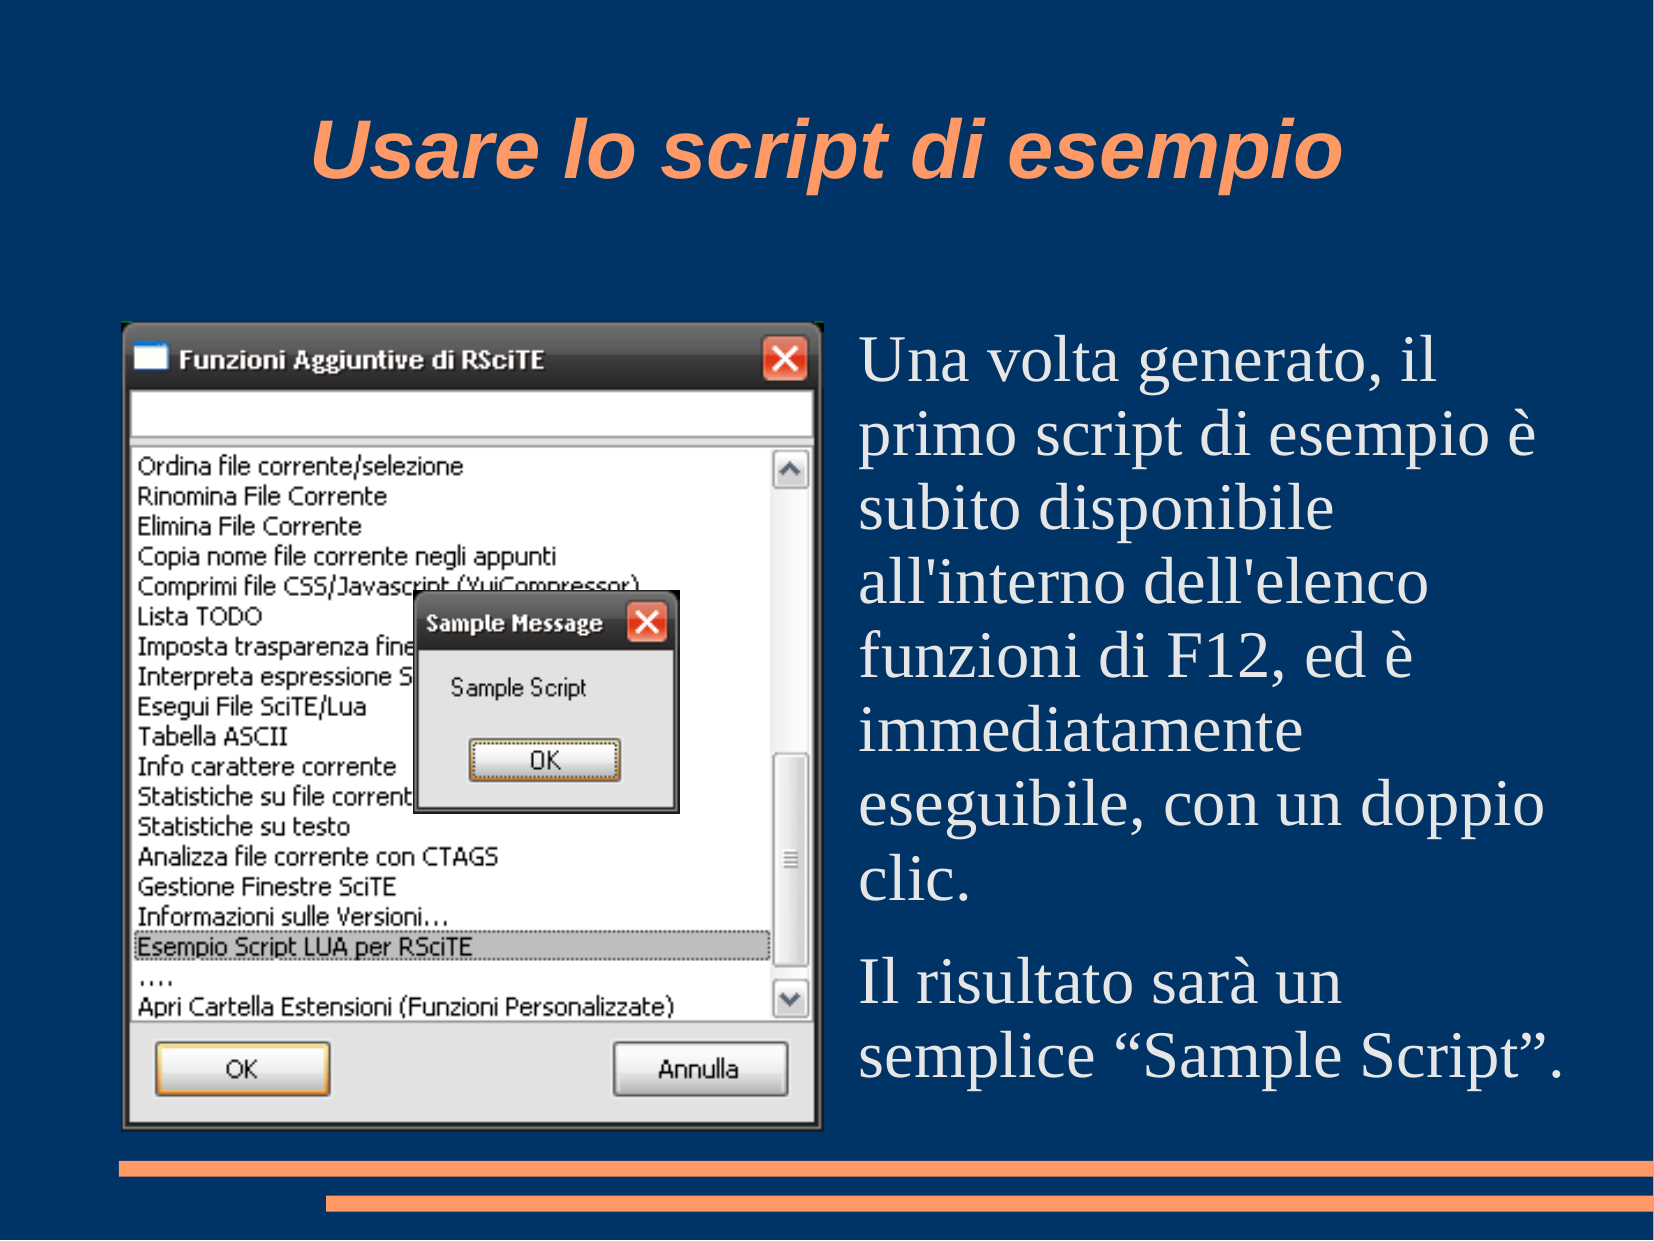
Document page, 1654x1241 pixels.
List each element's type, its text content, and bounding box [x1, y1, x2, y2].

picture [121, 321, 824, 1132]
list Una volta generato, il primo script di esempio è subito disponibile all'interno dell'elenco funzioni di F12, ed è immediatamente eseguibile, con un doppio clic. Il risultato sarà un semplice “Sample Script”. [858, 322, 1595, 1132]
title Usare lo script di esempio [121, 46, 1534, 254]
